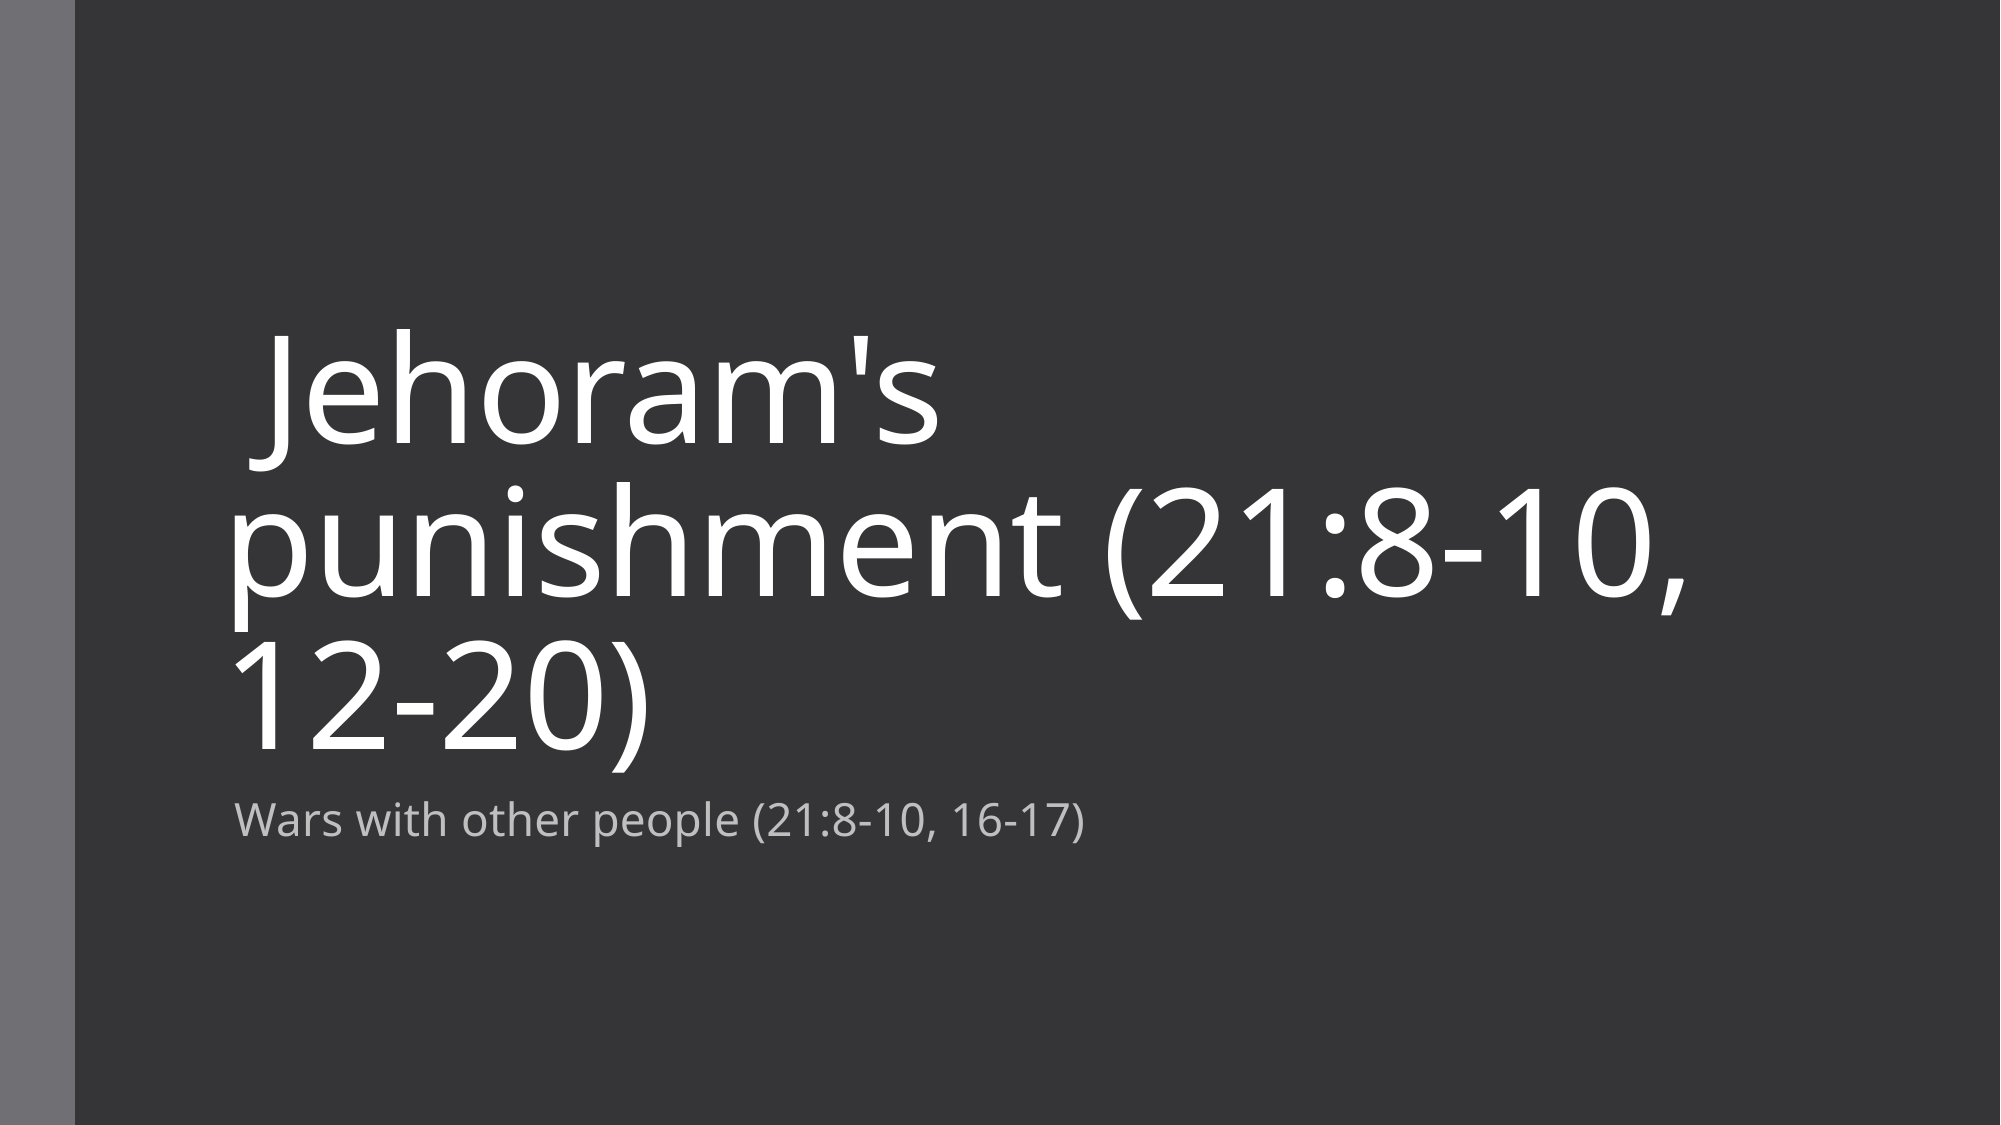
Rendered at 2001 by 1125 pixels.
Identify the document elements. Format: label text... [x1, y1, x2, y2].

subtitle Wars with other people (21:8-10, 16-17) [206, 787, 1752, 1066]
title Jehoram's punishment (21:8-10, 12-20) [206, 124, 1752, 787]
